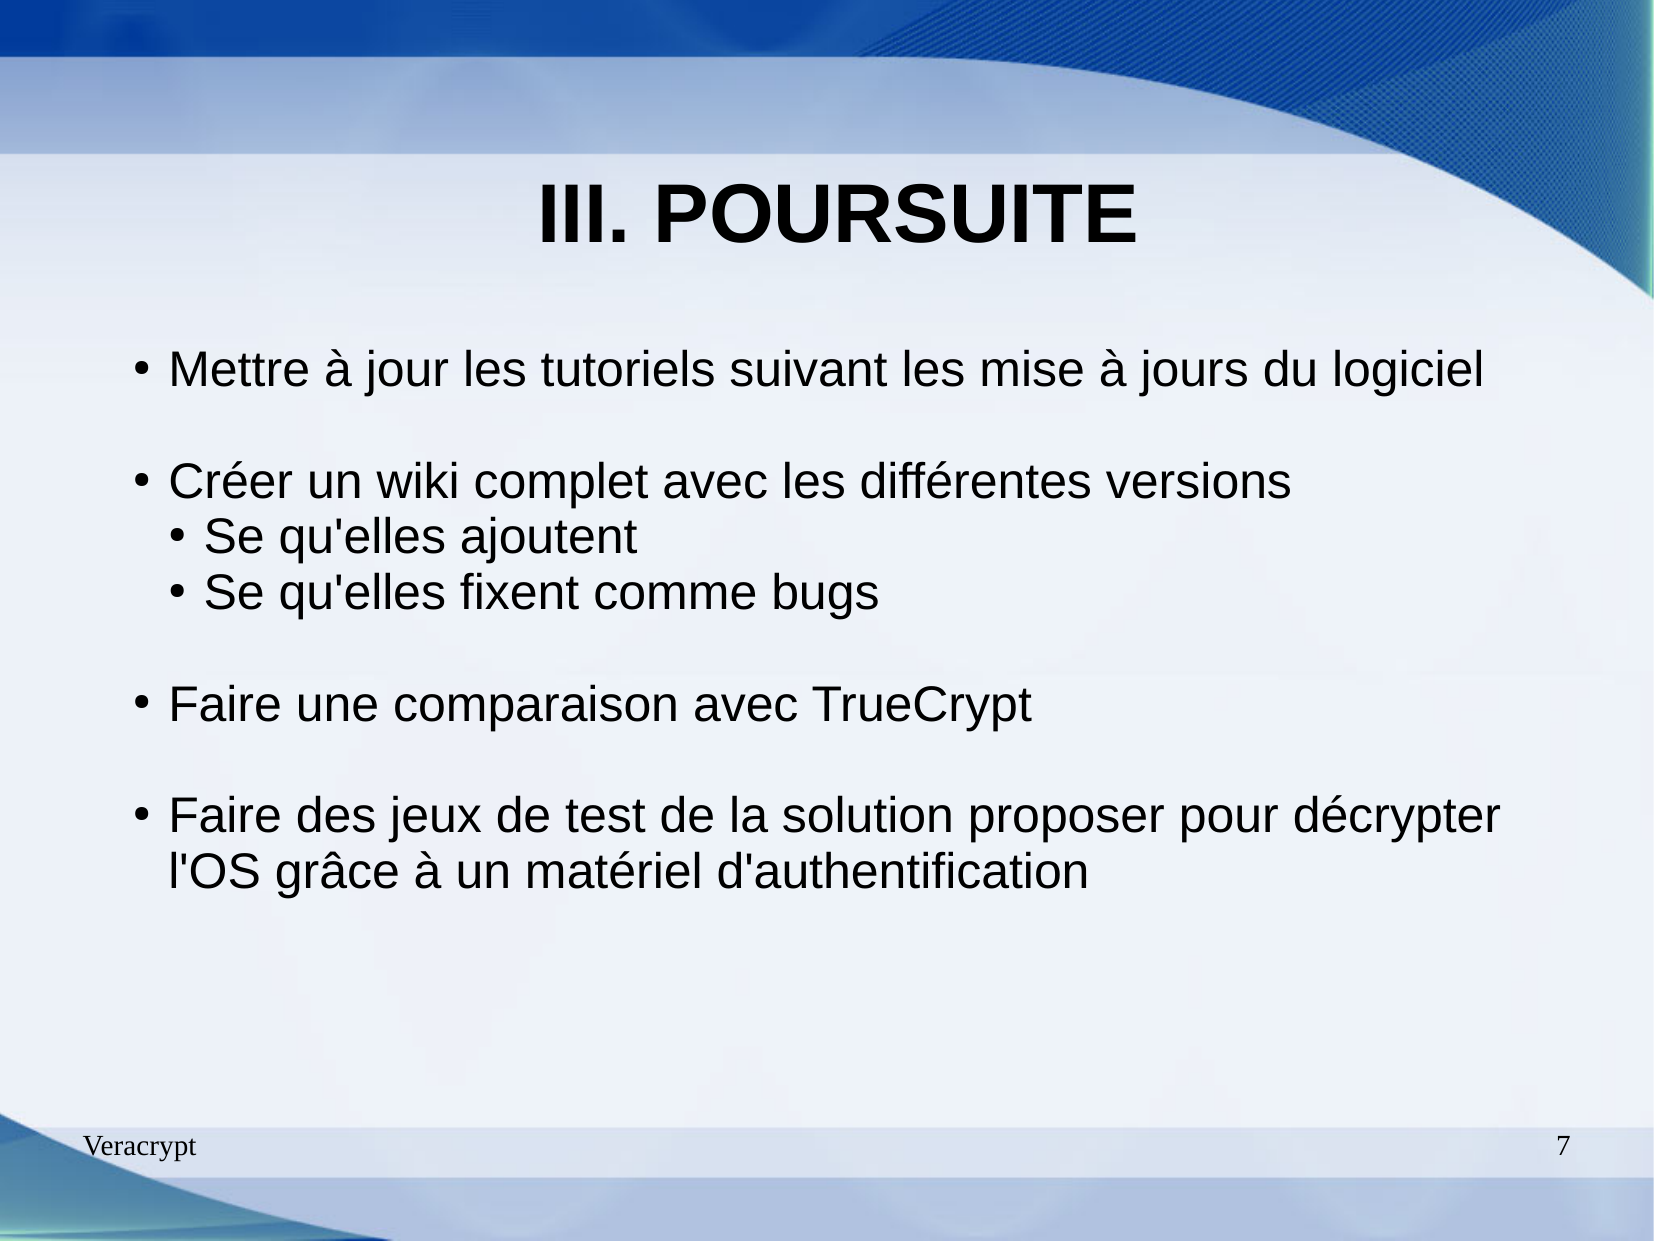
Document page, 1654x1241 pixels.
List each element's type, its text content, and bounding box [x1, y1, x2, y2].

text_box Mettre à jour les tutoriels suivant les mise à jours du logiciel Créer un wiki complet avec les différentes versions Se qu'elles ajoutent Se qu'elles fixent comme bugs Faire une comparaison avec TrueCrypt Faire des jeux de test de la solution proposer pour décrypter l'OS grâce à un matériel d'authentification [118, 333, 1583, 907]
picture [0, 0, 1654, 1241]
text_box III. POURSUITE [259, 159, 1394, 268]
